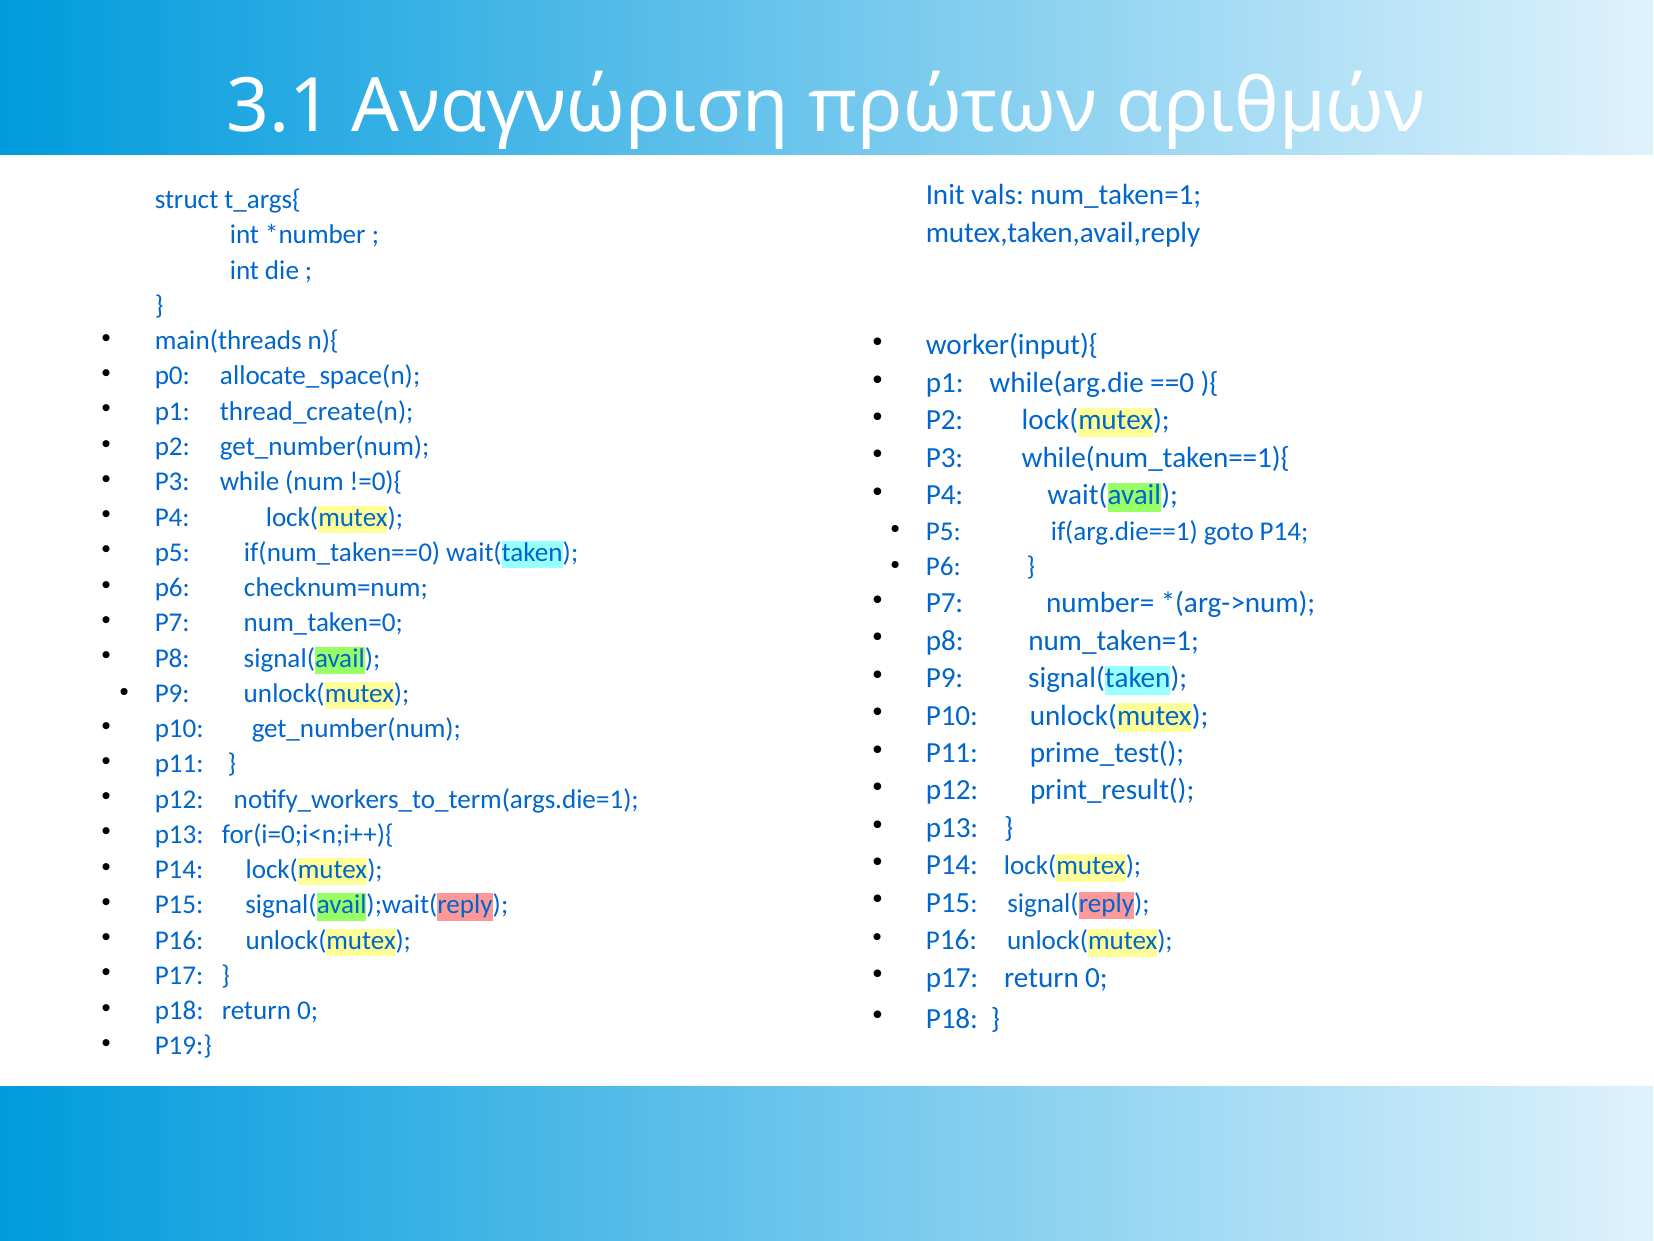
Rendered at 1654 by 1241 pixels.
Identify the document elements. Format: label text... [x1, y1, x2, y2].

text_box 3.1 Αναγνώριση πρώτων αριθμών [82, 49, 1571, 154]
text_box Init vals: num_taken=1; mutex,taken,avail,reply worker(input){ p1: while(arg.die ==0 ){ P2: lock(mutex); P3: while(num_taken==1){ P4: wait(avail); P5: if(arg.die==1) goto P14; P6: } P7: number= *(arg->num); p8: num_taken=1; P9: signal(taken); P10: unlock(mutex); P11: prime_test(); p12: print_result(); p13: } P14: lock(mutex); P15: signal(reply); P16: unlock(mutex); p17: return 0; P18: } [854, 180, 1582, 1051]
text_box struct t_args{ int *number ; int die ; } main(threads n){ p0: allocate_space(n); p1: thread_create(n); p2: get_number(num); P3: while (num !=0){ P4: lock(mutex); p5: if(num_taken==0) wait(taken); p6: checknum=num; P7: num_taken=0; P8: signal(avail); P9: unlock(mutex); p10: get_number(num); p11: } p12: notify_workers_to_term(args.die=1); p13: for(i=0;i<n;i++){ P14: lock(mutex); P15: signal(avail);wait(reply); P16: unlock(mutex); P17: } p18: return 0; P19:} [83, 185, 810, 1066]
